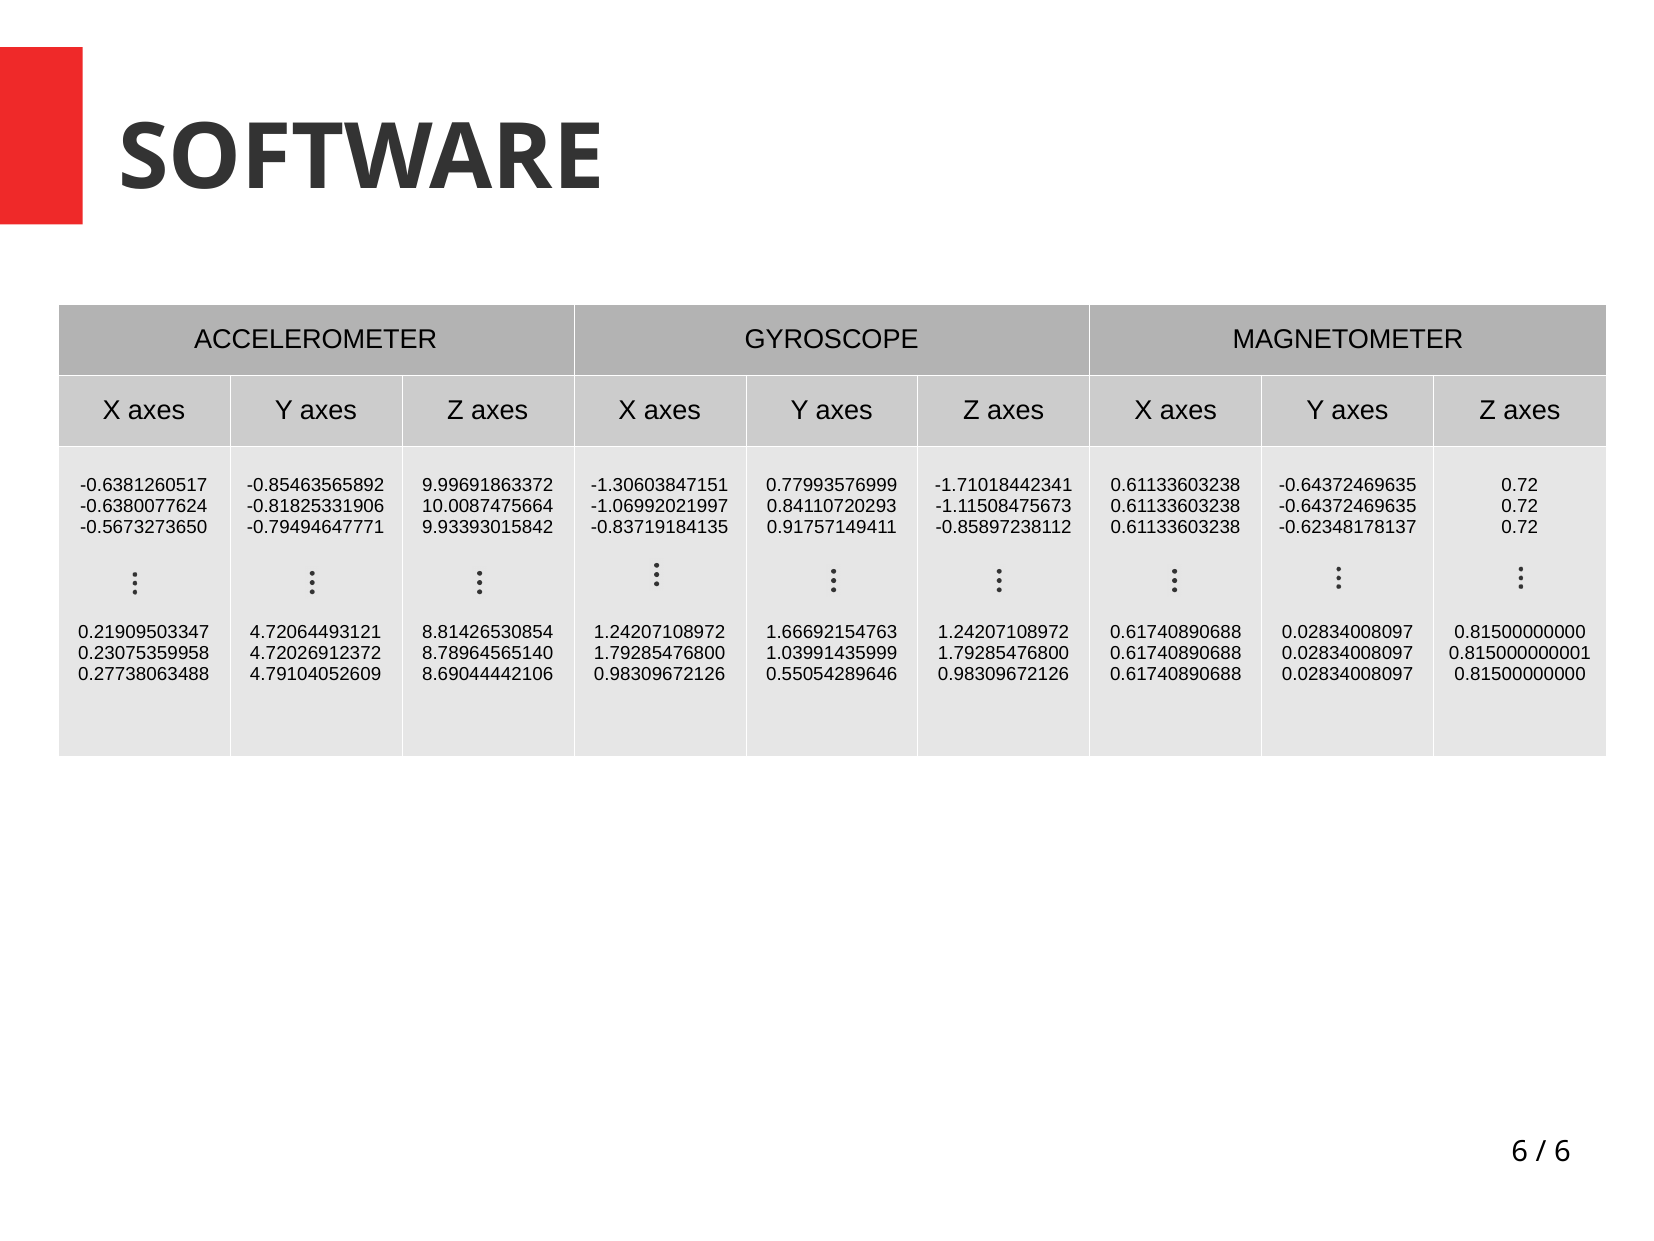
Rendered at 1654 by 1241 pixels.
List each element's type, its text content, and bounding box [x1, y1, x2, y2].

table_cell Y axes [747, 376, 917, 446]
table_cell Z axes [1434, 376, 1606, 446]
picture [992, 564, 1006, 597]
picture [826, 564, 841, 597]
table_cell -1.30603847151 -1.06992021997 -0.83719184135 1.24207108972 1.79285476800 0.98309672126 [575, 447, 746, 756]
picture [472, 566, 487, 599]
table_cell 0.72 0.72 0.72 0.81500000000 0.815000000001 0.81500000000 [1434, 447, 1606, 756]
table_cell Z axes [918, 376, 1089, 446]
table_cell 0.61133603238 0.61133603238 0.61133603238 0.61740890688 0.61740890688 0.61740890688 [1090, 447, 1261, 756]
title SOFTWARE [118, 49, 1571, 257]
table_cell 9.99691863372 10.0087475664 9.93393015842 8.81426530854 8.78964565140 8.69044442106 [403, 447, 574, 756]
picture [1167, 564, 1182, 597]
table_cell -0.64372469635 -0.64372469635 -0.62348178137 0.02834008097 0.02834008097 0.02834008097 [1262, 447, 1433, 756]
table_cell Y axes [1262, 376, 1433, 446]
table_cell 0.77993576999 0.84110720293 0.91757149411 1.66692154763 1.03991435999 0.55054289646 [747, 447, 917, 756]
table_cell Y axes [231, 376, 402, 446]
table_cell X axes [1090, 376, 1261, 446]
picture [649, 558, 664, 591]
table_header GYROSCOPE [575, 305, 1089, 375]
table_cell -0.85463565892 -0.81825331906 -0.79494647771 4.72064493121 4.72026912372 4.79104052609 [231, 447, 402, 756]
table_cell X axes [575, 376, 746, 446]
table_cell -0.6381260517 -0.6380077624 -0.5673273650 0.21909503347 0.23075359958 0.27738063488 [59, 447, 230, 756]
picture [1317, 555, 1359, 603]
table_cell Z axes [403, 376, 574, 446]
picture [305, 566, 319, 599]
table_header ACCELEROMETER [59, 305, 574, 375]
picture [114, 560, 155, 609]
table_cell X axes [59, 376, 230, 446]
table_header MAGNETOMETER [1090, 305, 1606, 375]
picture [1500, 555, 1541, 603]
table_cell -1.71018442341 -1.11508475673 -0.85897238112 1.24207108972 1.79285476800 0.98309672126 [918, 447, 1089, 756]
